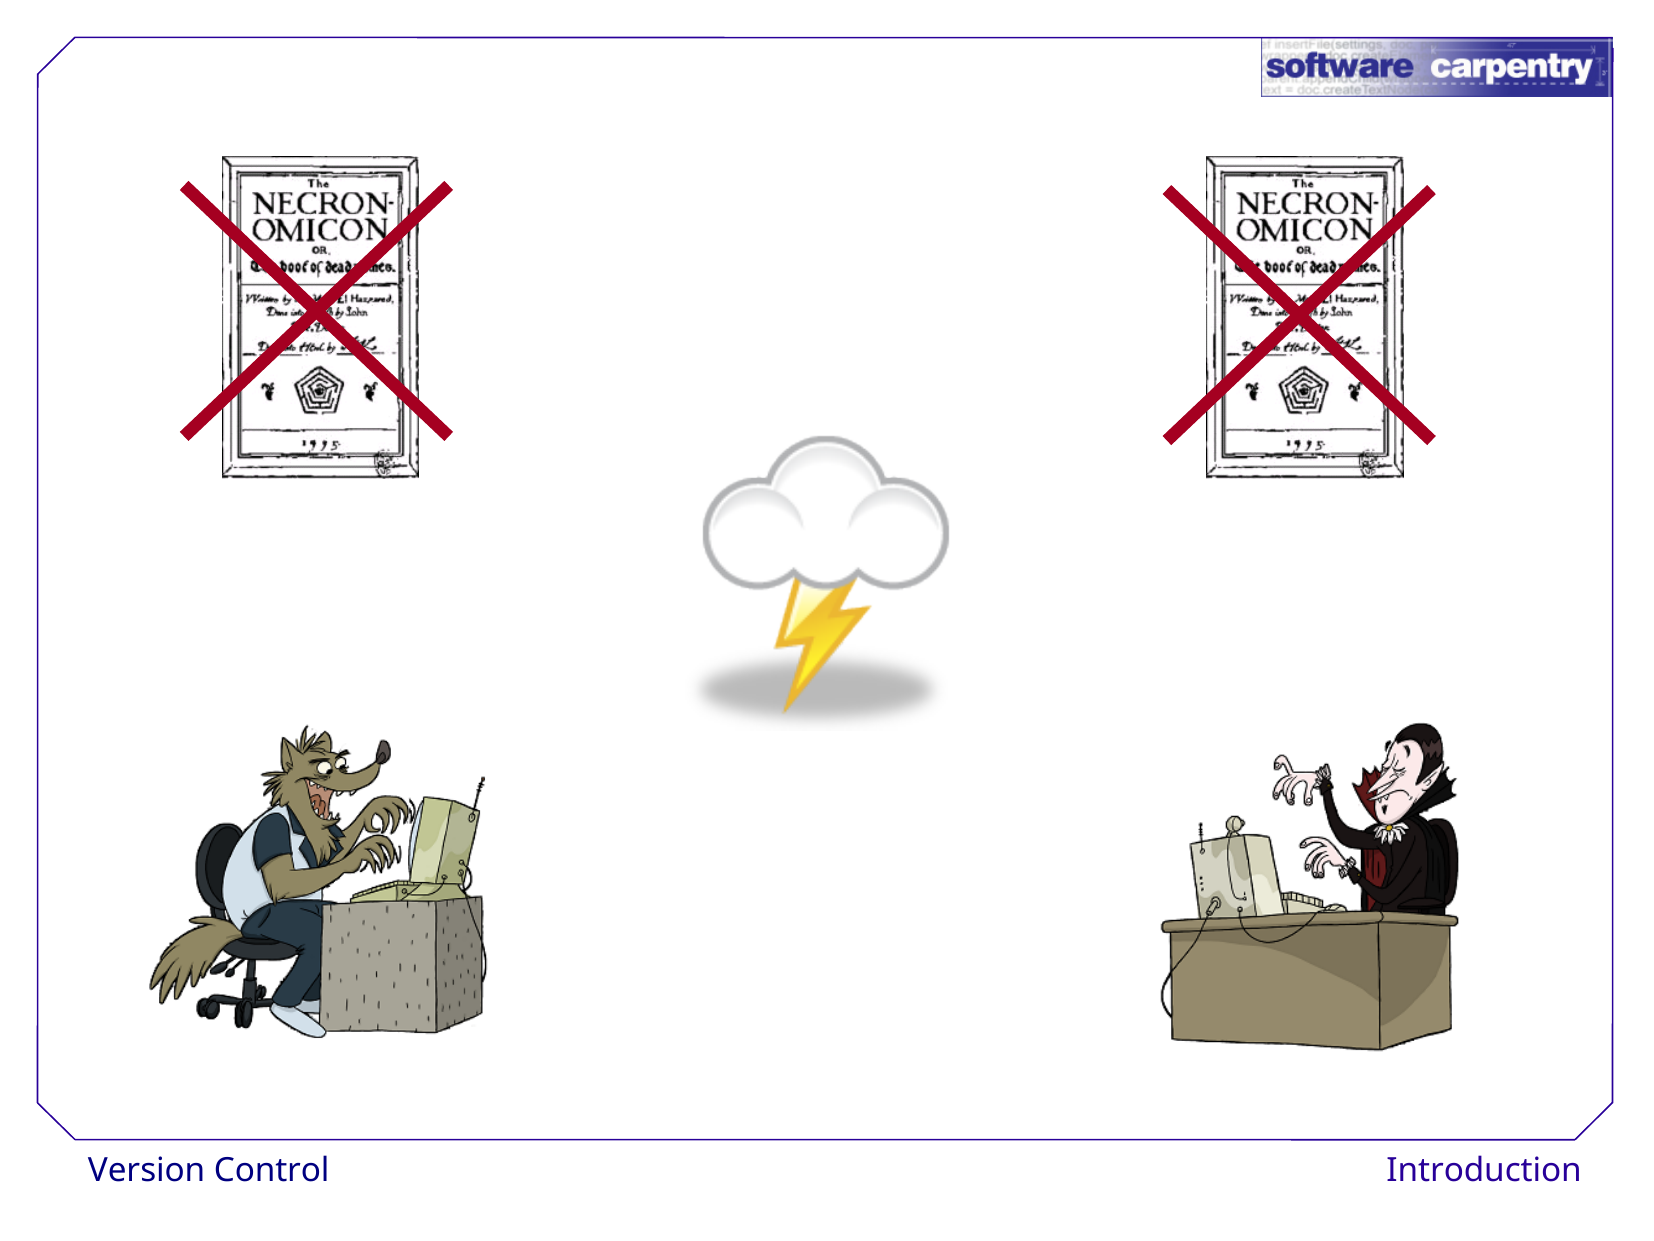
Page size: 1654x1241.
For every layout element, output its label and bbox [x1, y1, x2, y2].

picture [327, 224, 419, 398]
picture [222, 156, 419, 301]
picture [1261, 39, 1613, 97]
picture [137, 705, 516, 1069]
picture [1206, 325, 1404, 479]
picture [222, 321, 419, 479]
picture [1206, 156, 1404, 305]
picture [676, 430, 977, 731]
picture [1148, 695, 1474, 1067]
picture [222, 231, 306, 390]
picture [1206, 237, 1289, 393]
picture [1310, 226, 1404, 404]
